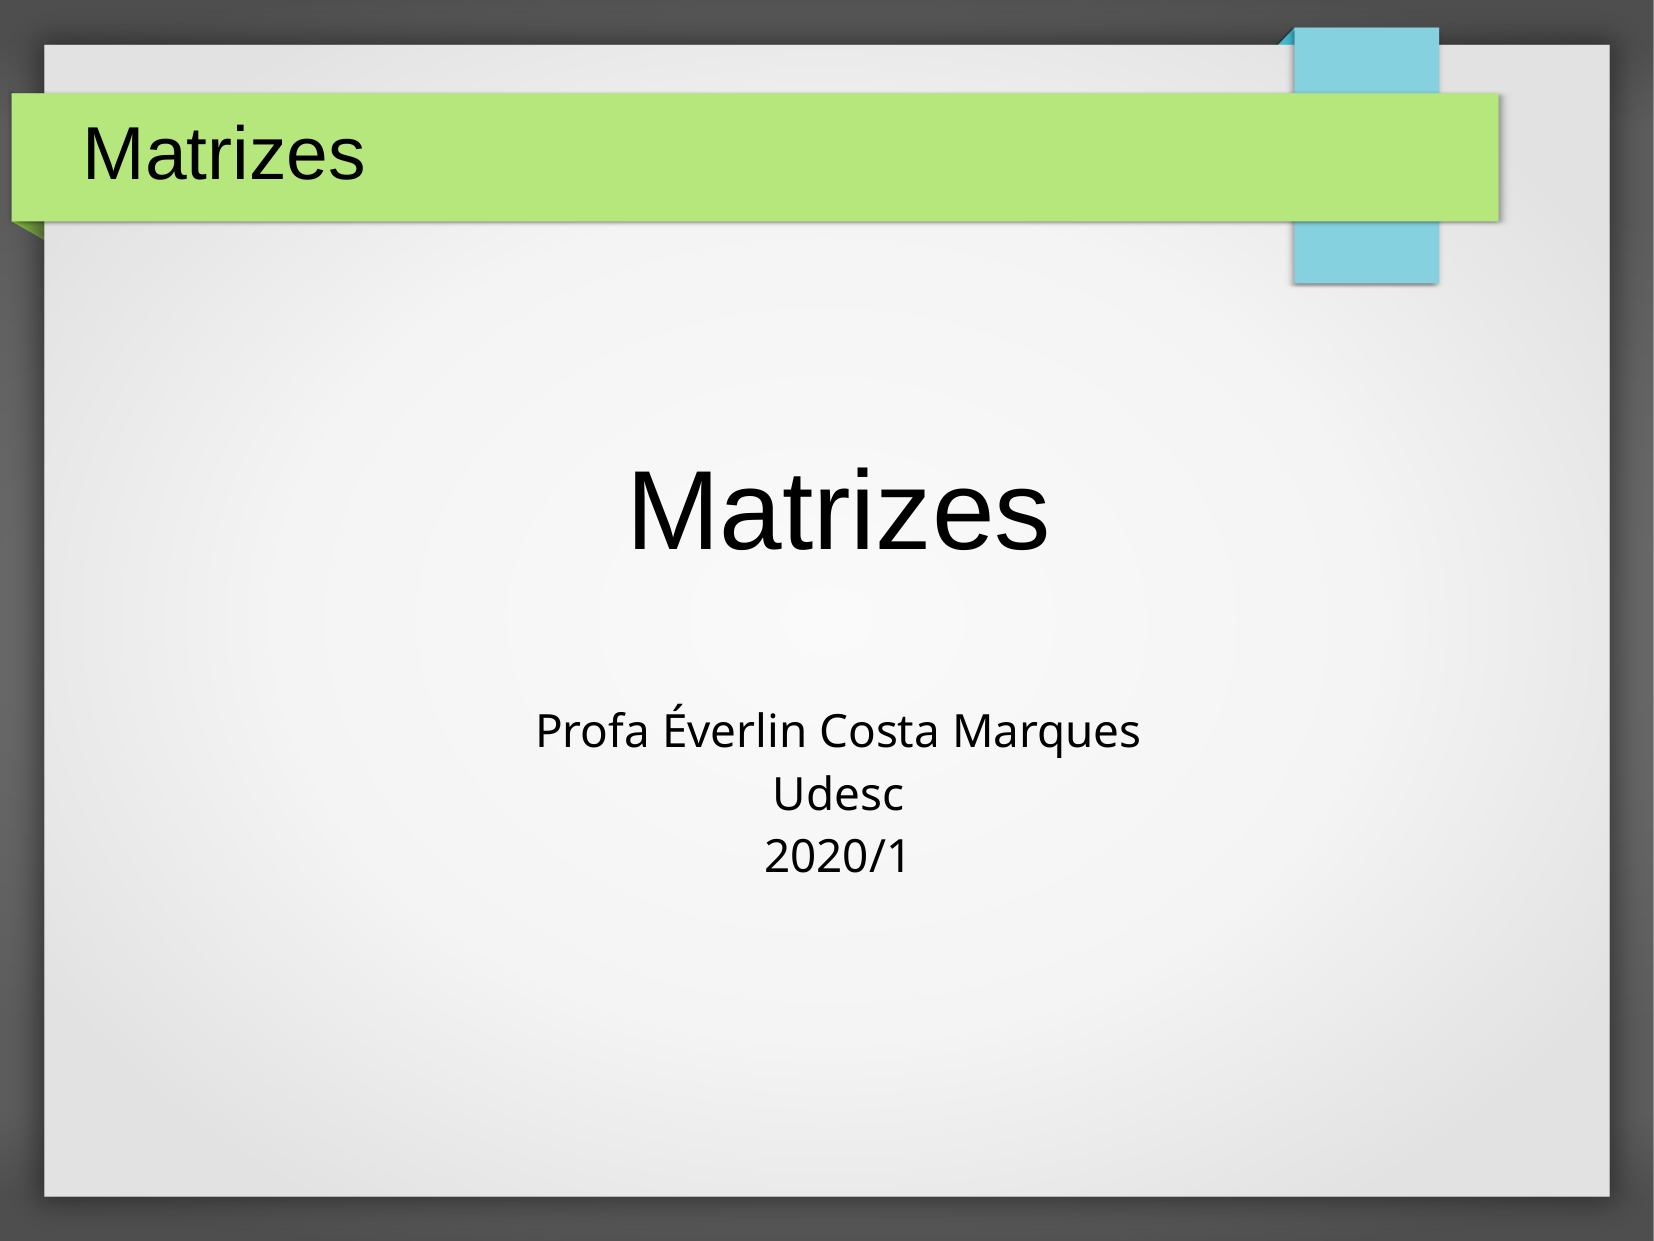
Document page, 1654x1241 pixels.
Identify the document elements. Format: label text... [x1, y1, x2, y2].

subtitle Matrizes Profa Éverlin Costa Marques Udesc 2020/1 [94, 307, 1583, 1027]
title Matrizes [82, 94, 1264, 213]
picture [0, 0, 1654, 1241]
